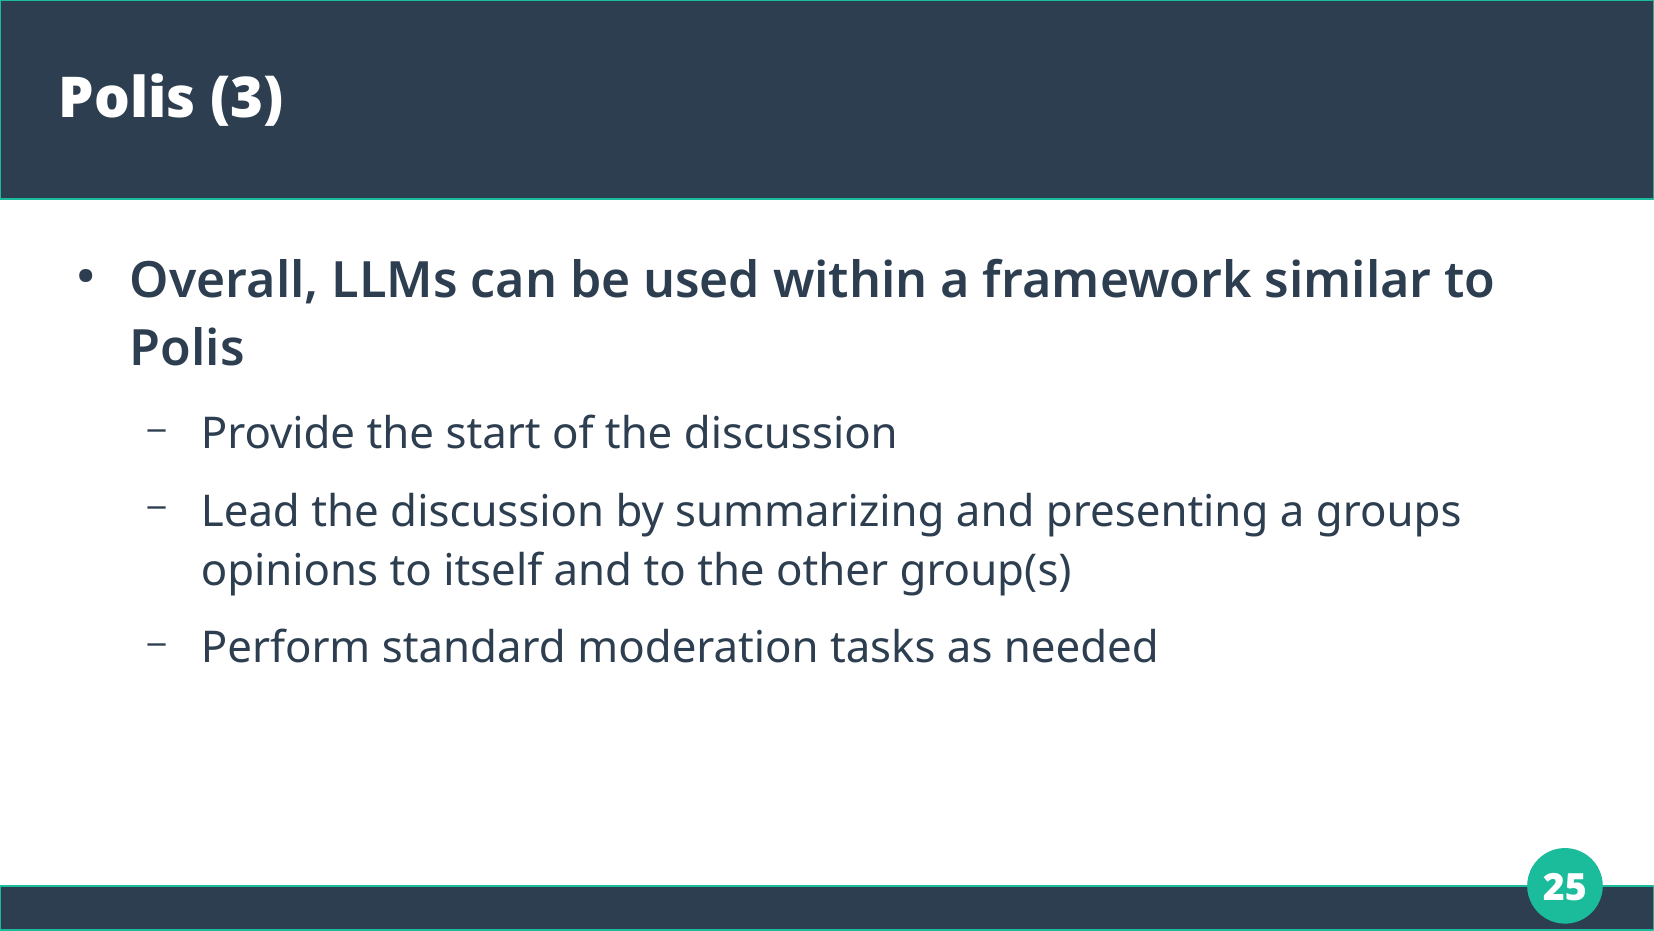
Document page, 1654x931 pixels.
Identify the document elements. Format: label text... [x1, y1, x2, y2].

list Overall, LLMs can be used within a framework similar to Polis Provide the start of the discussion Lead the discussion by summarizing and presenting a groups opinions to itself and to the other group(s) Perform standard moderation tasks as needed [59, 243, 1595, 864]
title Polis (3) [59, 37, 1595, 156]
